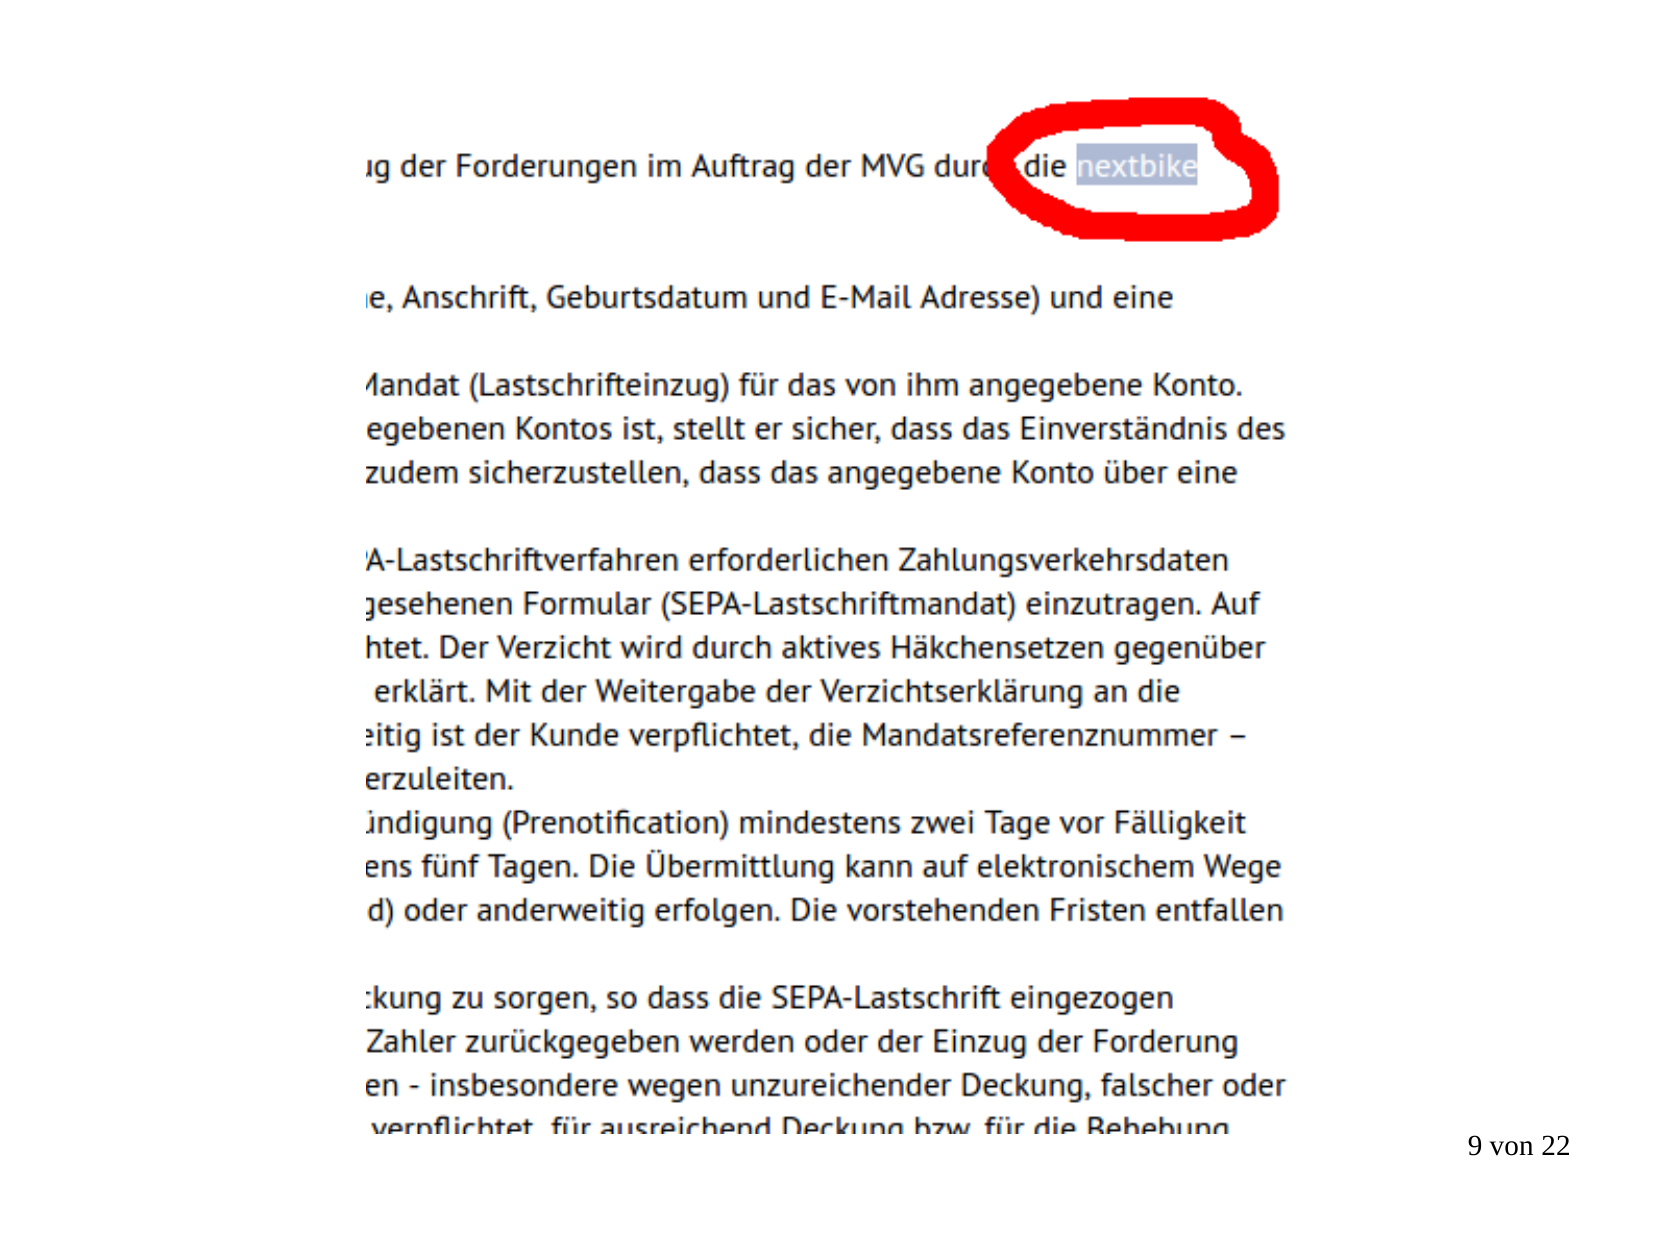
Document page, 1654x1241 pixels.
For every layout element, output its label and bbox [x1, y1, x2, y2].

picture [366, 71, 1296, 1134]
